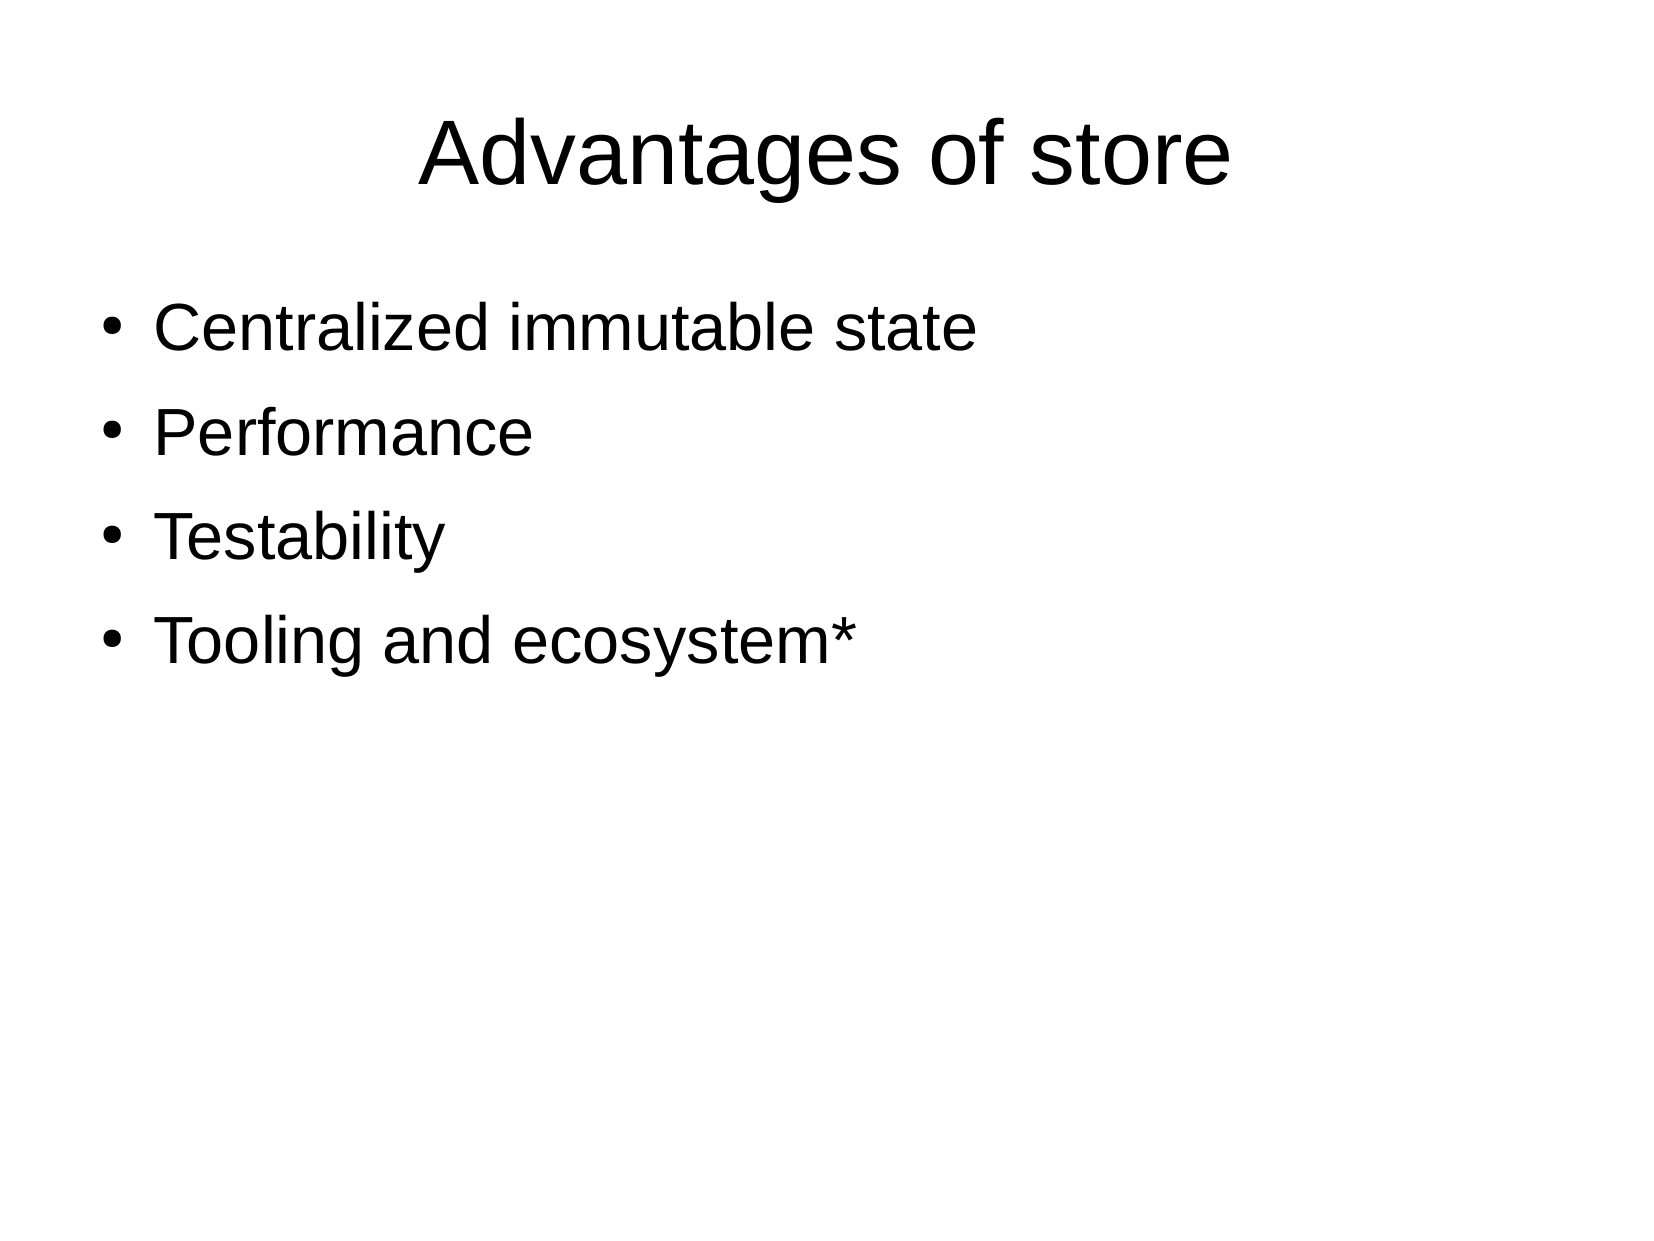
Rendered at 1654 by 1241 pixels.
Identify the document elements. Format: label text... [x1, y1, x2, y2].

list Centralized immutable state Performance Testability Tooling and ecosystem* [82, 290, 1571, 1010]
title Advantages of store [82, 49, 1571, 257]
